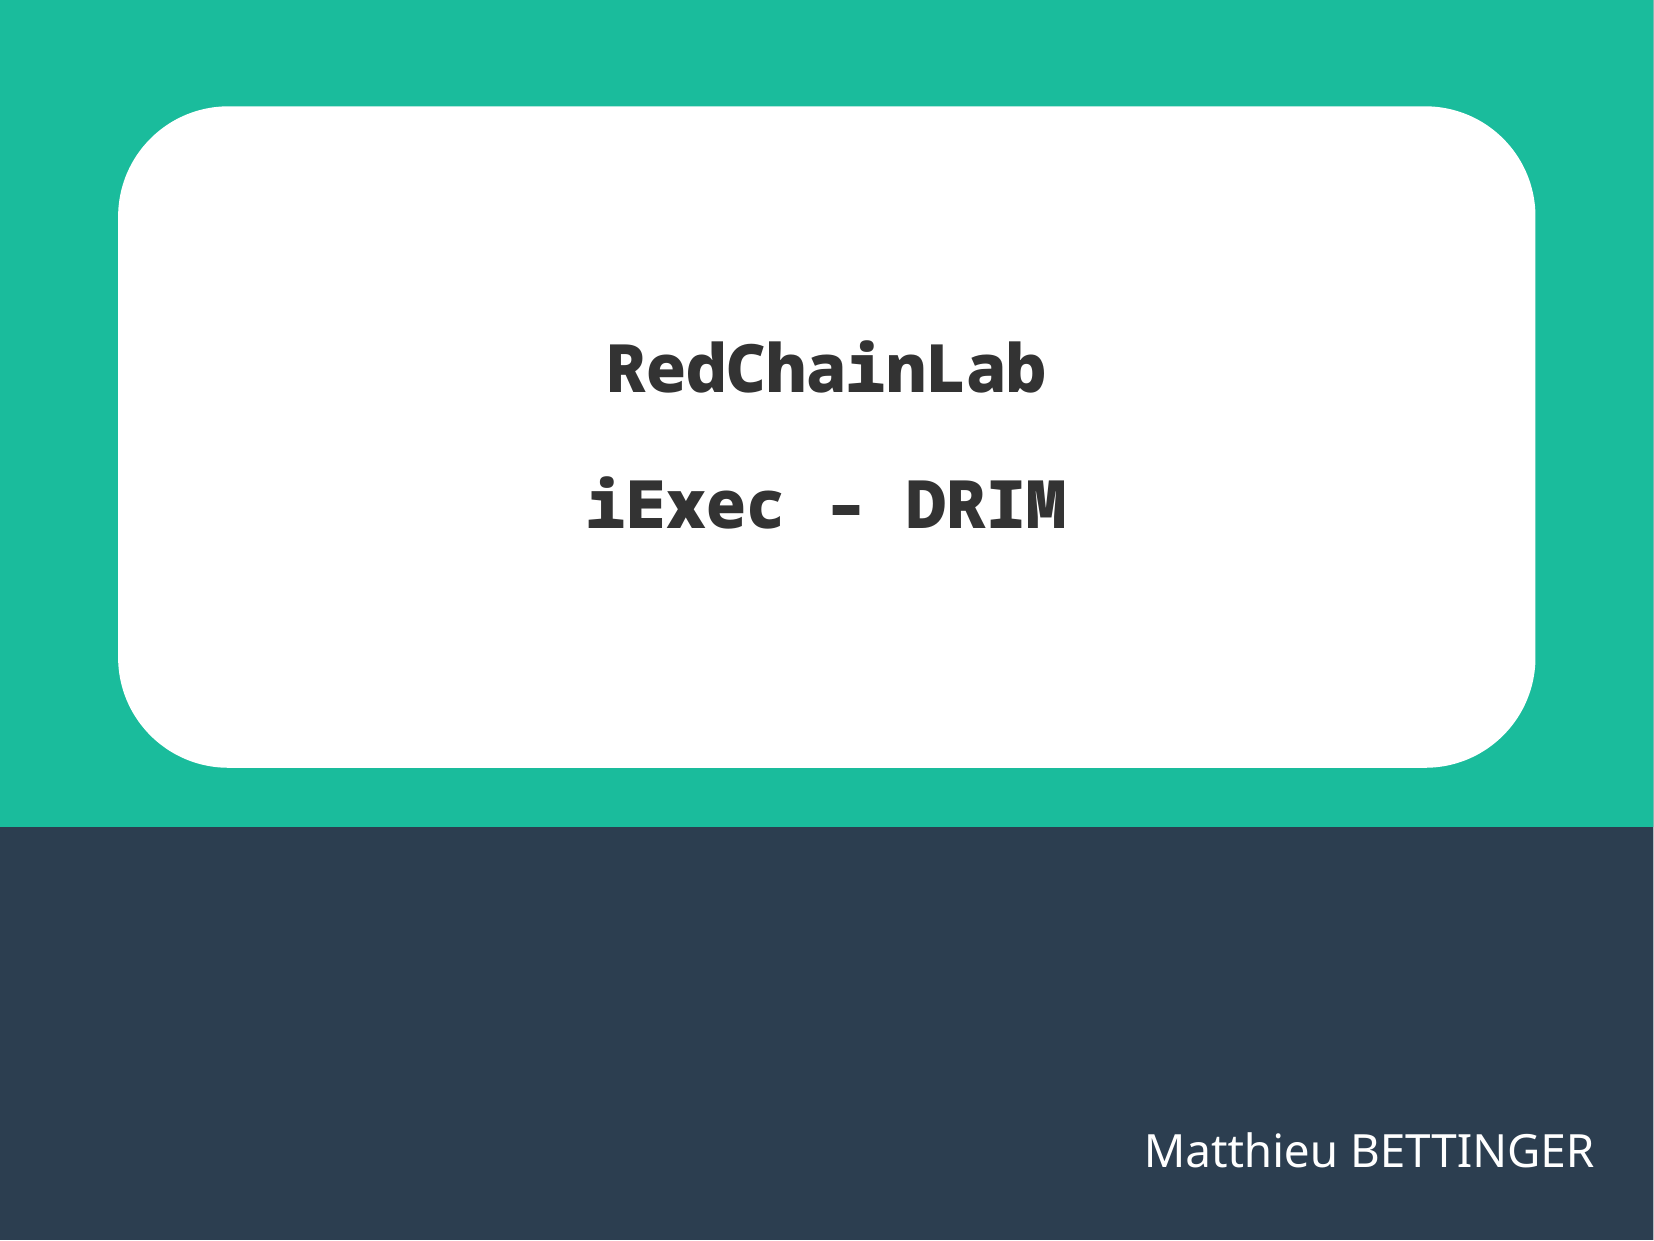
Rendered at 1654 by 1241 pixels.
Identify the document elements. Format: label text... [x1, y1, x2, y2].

title RedChainLab iExec – DRIM [59, 47, 1595, 778]
subtitle Matthieu BETTINGER [59, 856, 1595, 1182]
